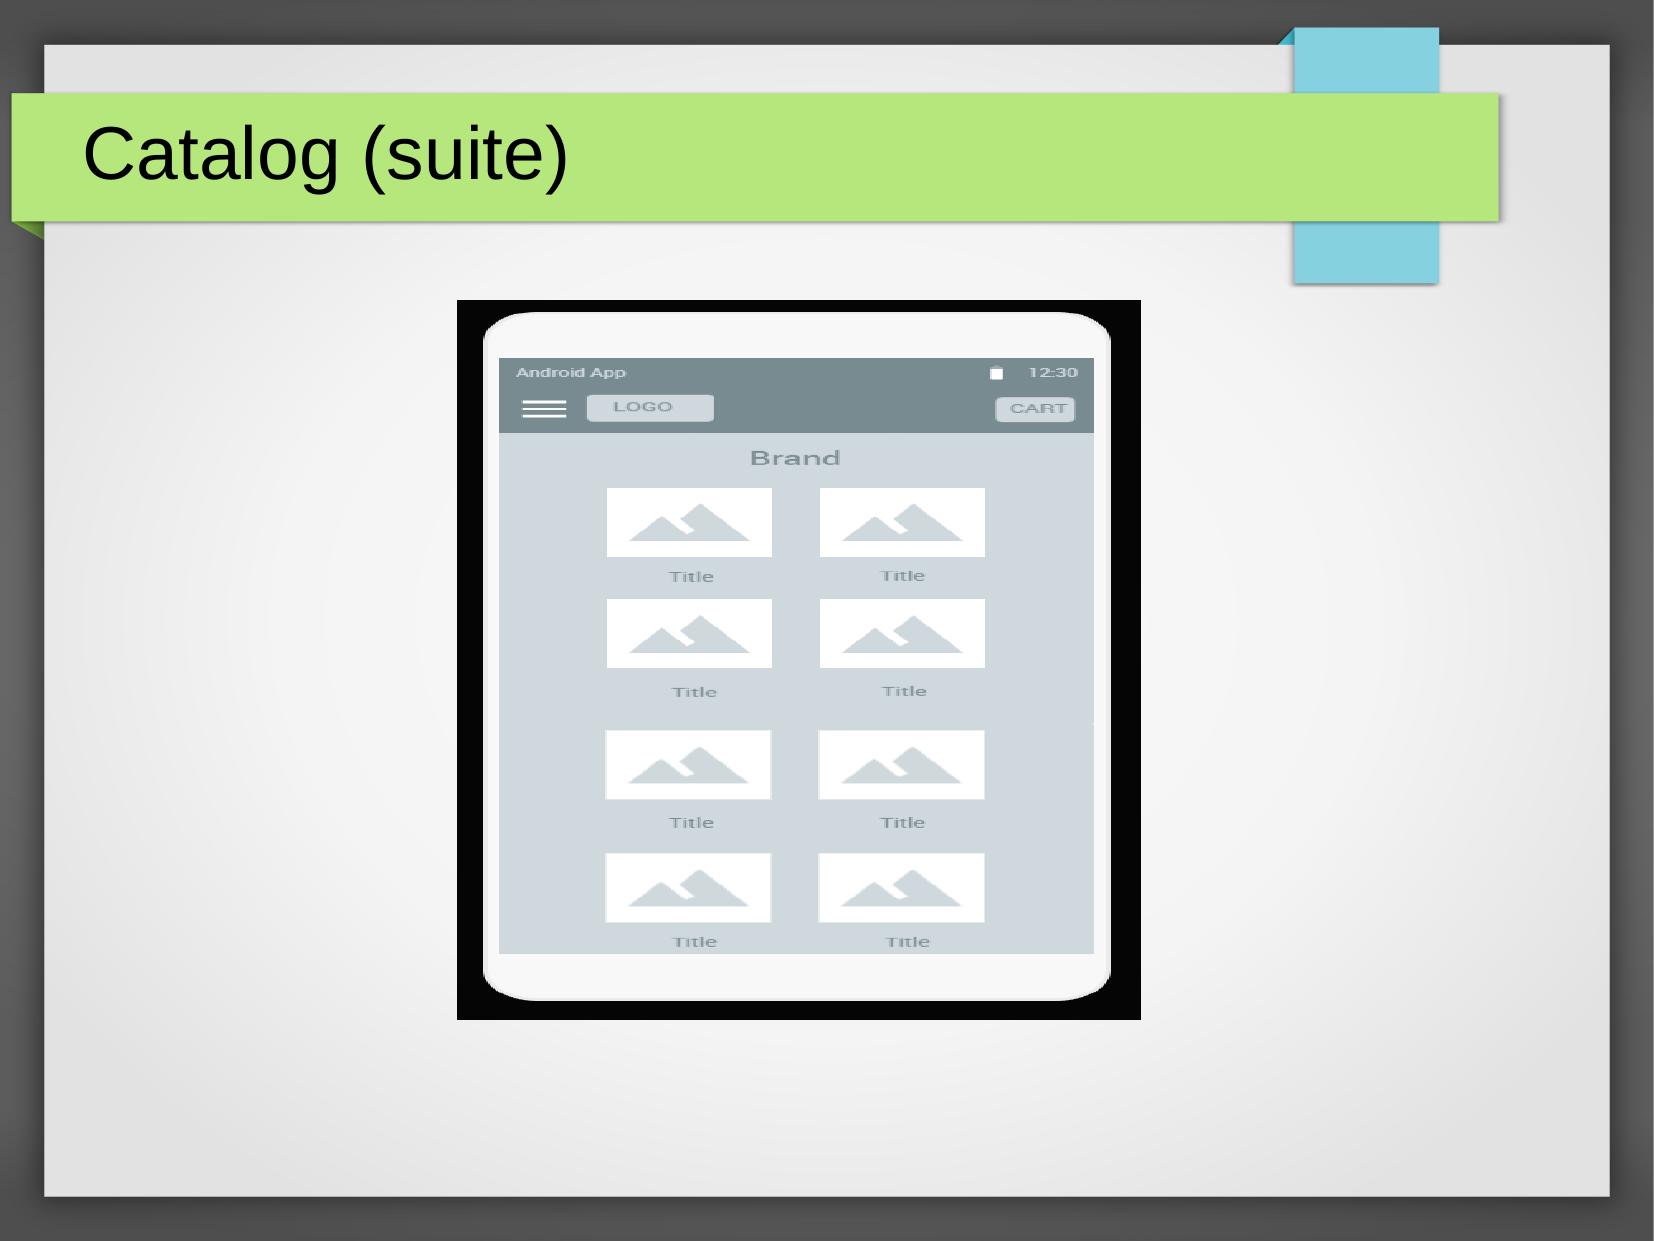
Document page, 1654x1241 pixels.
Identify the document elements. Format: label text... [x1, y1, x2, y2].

title Catalog (suite) [82, 94, 1264, 213]
picture [0, 0, 1654, 1241]
